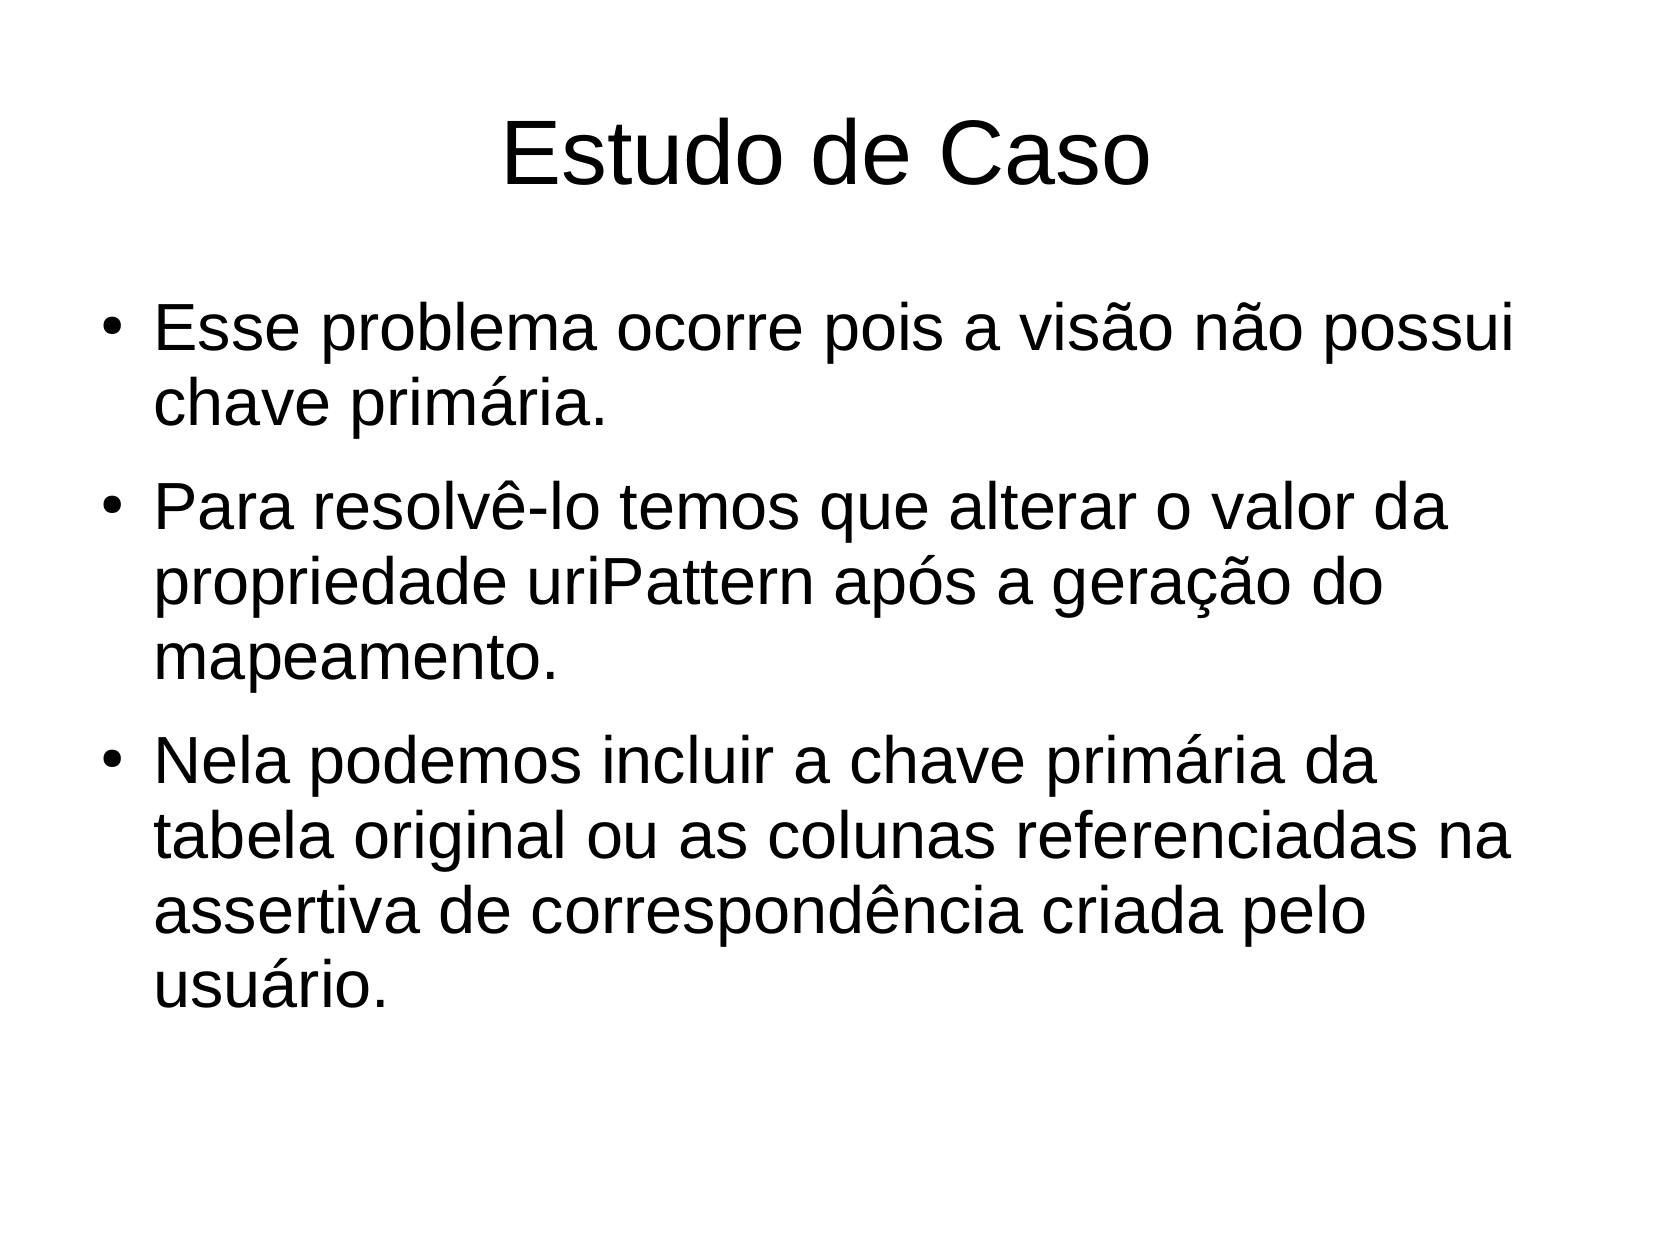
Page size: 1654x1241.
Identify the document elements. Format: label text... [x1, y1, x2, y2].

title Estudo de Caso [82, 49, 1571, 257]
list Esse problema ocorre pois a visão não possui chave primária. Para resolvê-lo temos que alterar o valor da propriedade uriPattern após a geração do mapeamento. Nela podemos incluir a chave primária da tabela original ou as colunas referenciadas na assertiva de correspondência criada pelo usuário. [82, 290, 1571, 1109]
